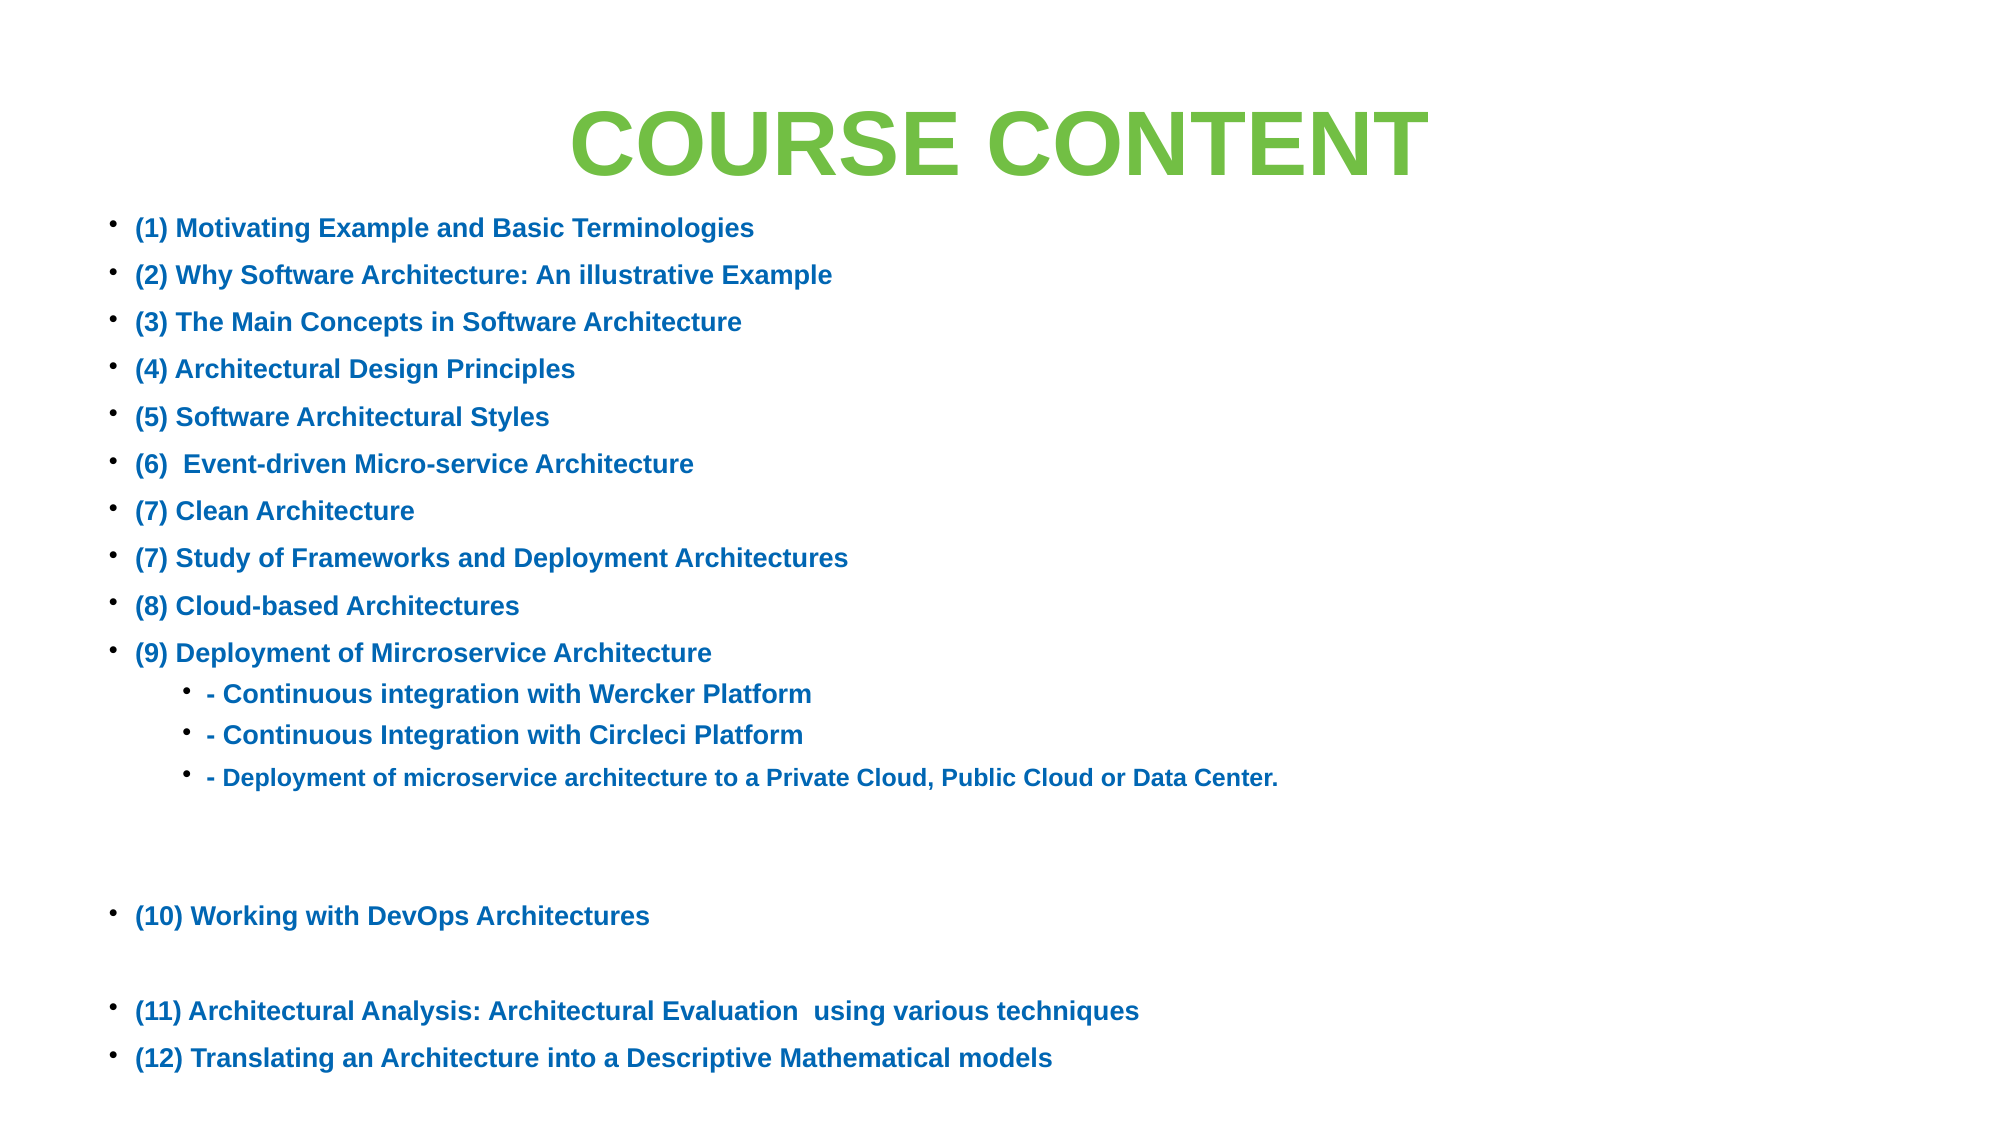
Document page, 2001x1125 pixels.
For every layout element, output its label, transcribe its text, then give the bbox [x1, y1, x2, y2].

title COURSE CONTENT [99, 44, 1900, 210]
list (1) Motivating Example and Basic Terminologies (2) Why Software Architecture: An illustrative Example (3) The Main Concepts in Software Architecture (4) Architectural Design Principles (5) Software Architectural Styles (6) Event-driven Micro-service Architecture (7) Clean Architecture (7) Study of Frameworks and Deployment Architectures (8) Cloud-based Architectures (9) Deployment of Mircroservice Architecture - Continuous integration with Wercker Platform - Continuous Integration with Circleci Platform - Deployment of microservice architecture to a Private Cloud, Public Cloud or Data Center. (10) Working with DevOps Architectures (11) Architectural Analysis: Architectural Evaluation using various techniques (12) Translating an Architecture into a Descriptive Mathematical models [99, 210, 1900, 1080]
